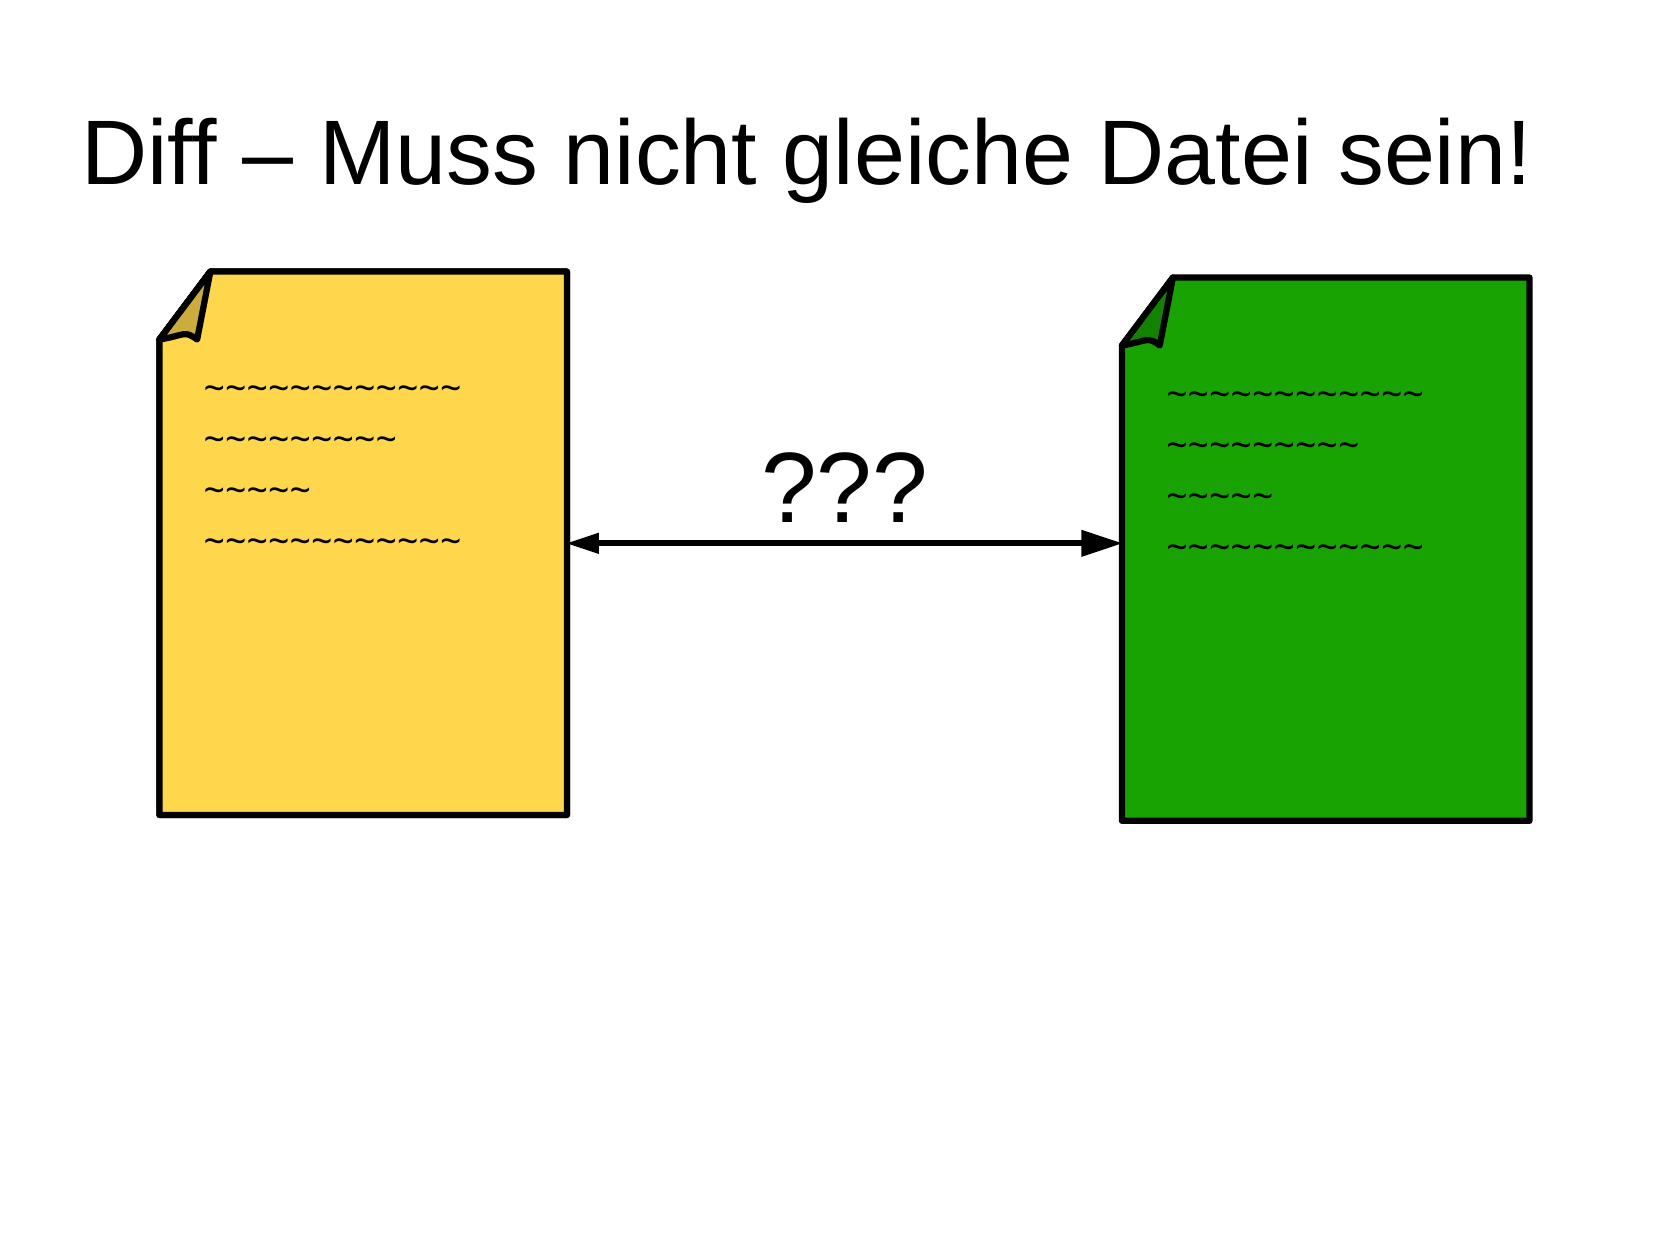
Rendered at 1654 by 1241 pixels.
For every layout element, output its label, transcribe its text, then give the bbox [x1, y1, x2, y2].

title Diff – Muss nicht gleiche Datei sein! [81, 49, 1570, 257]
text_box [1121, 277, 1530, 821]
text_box ~~~~~~~~~~~~ ~~~~~~~~~ ~~~~~ ~~~~~~~~~~~~ [188, 354, 532, 632]
text_box [159, 271, 567, 815]
text_box ~~~~~~~~~~~~ ~~~~~~~~~ ~~~~~ ~~~~~~~~~~~~ [1151, 360, 1495, 638]
